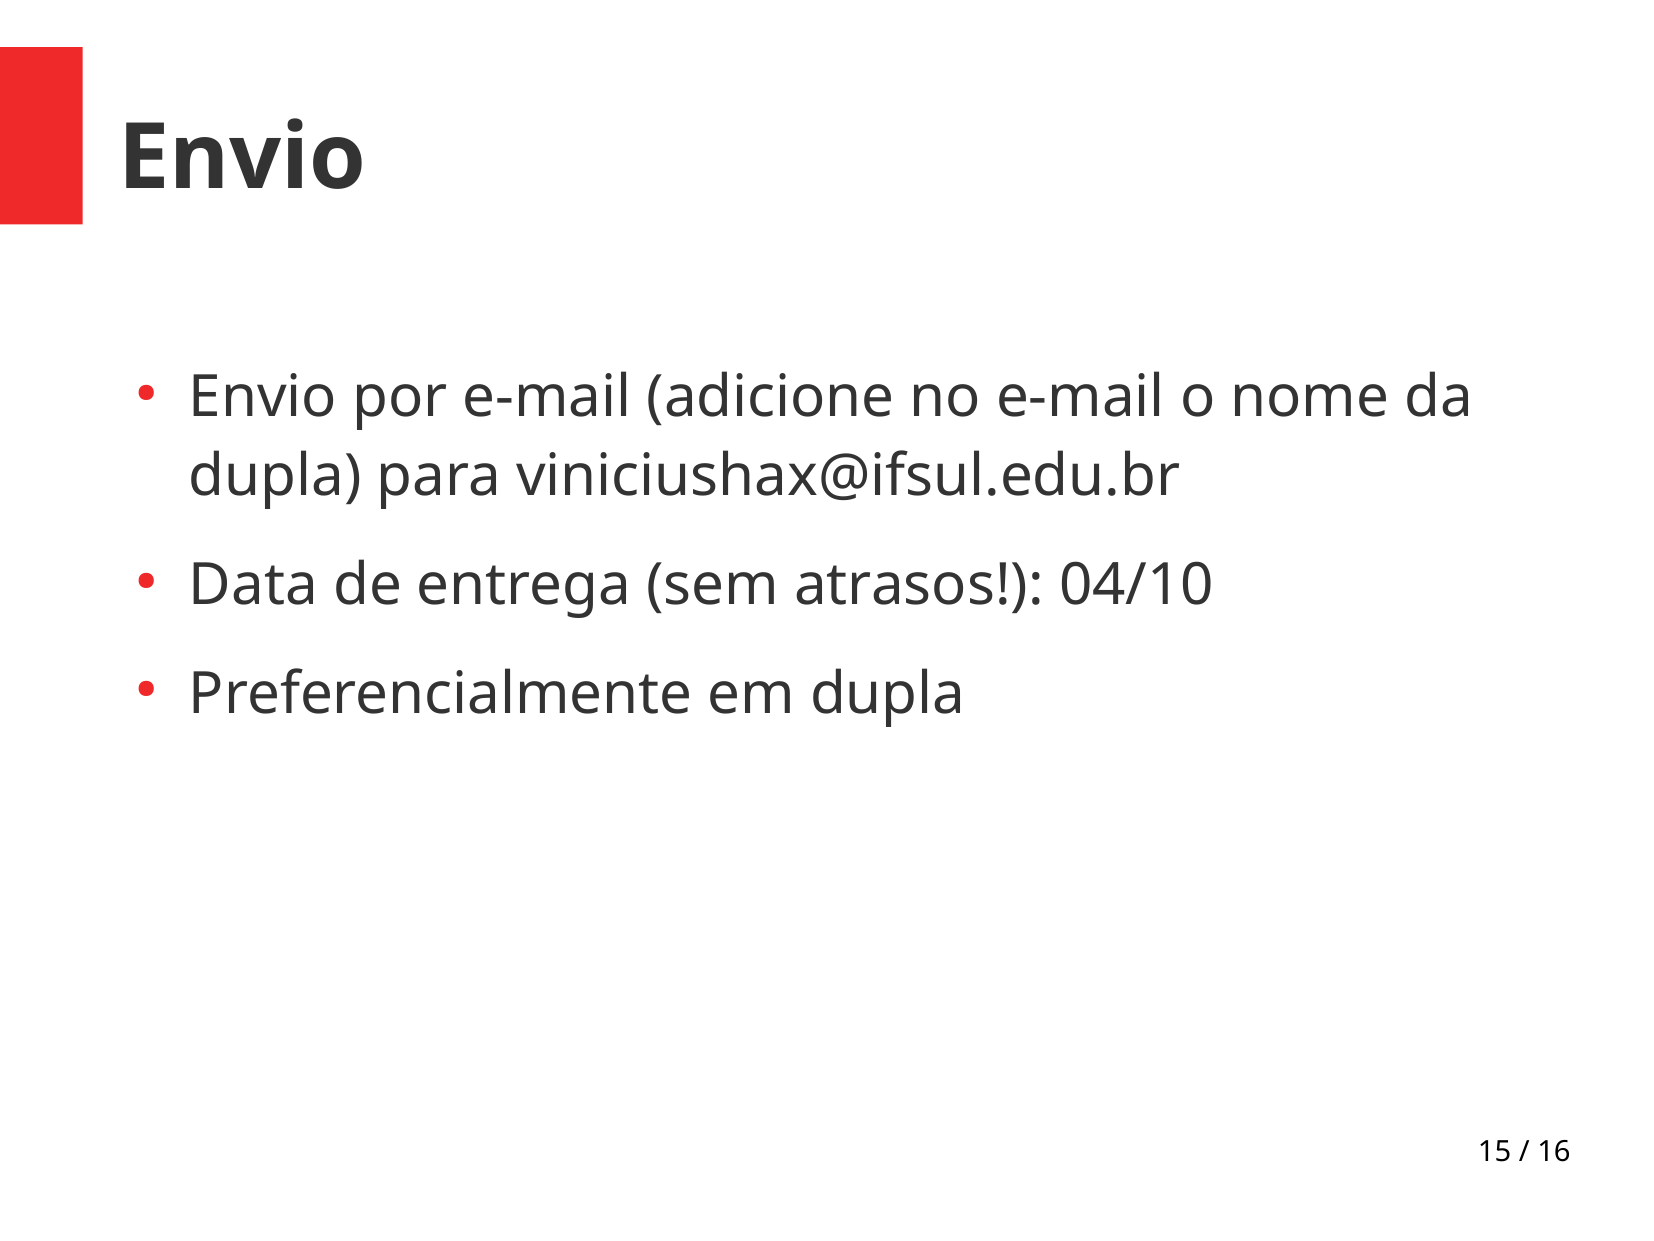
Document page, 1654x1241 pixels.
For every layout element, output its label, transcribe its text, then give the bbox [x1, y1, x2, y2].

list Envio por e-mail (adicione no e-mail o nome da dupla) para viniciushax@ifsul.edu.br Data de entrega (sem atrasos!): 04/10 Preferencialmente em dupla [118, 354, 1536, 1074]
title Envio [118, 49, 1571, 257]
